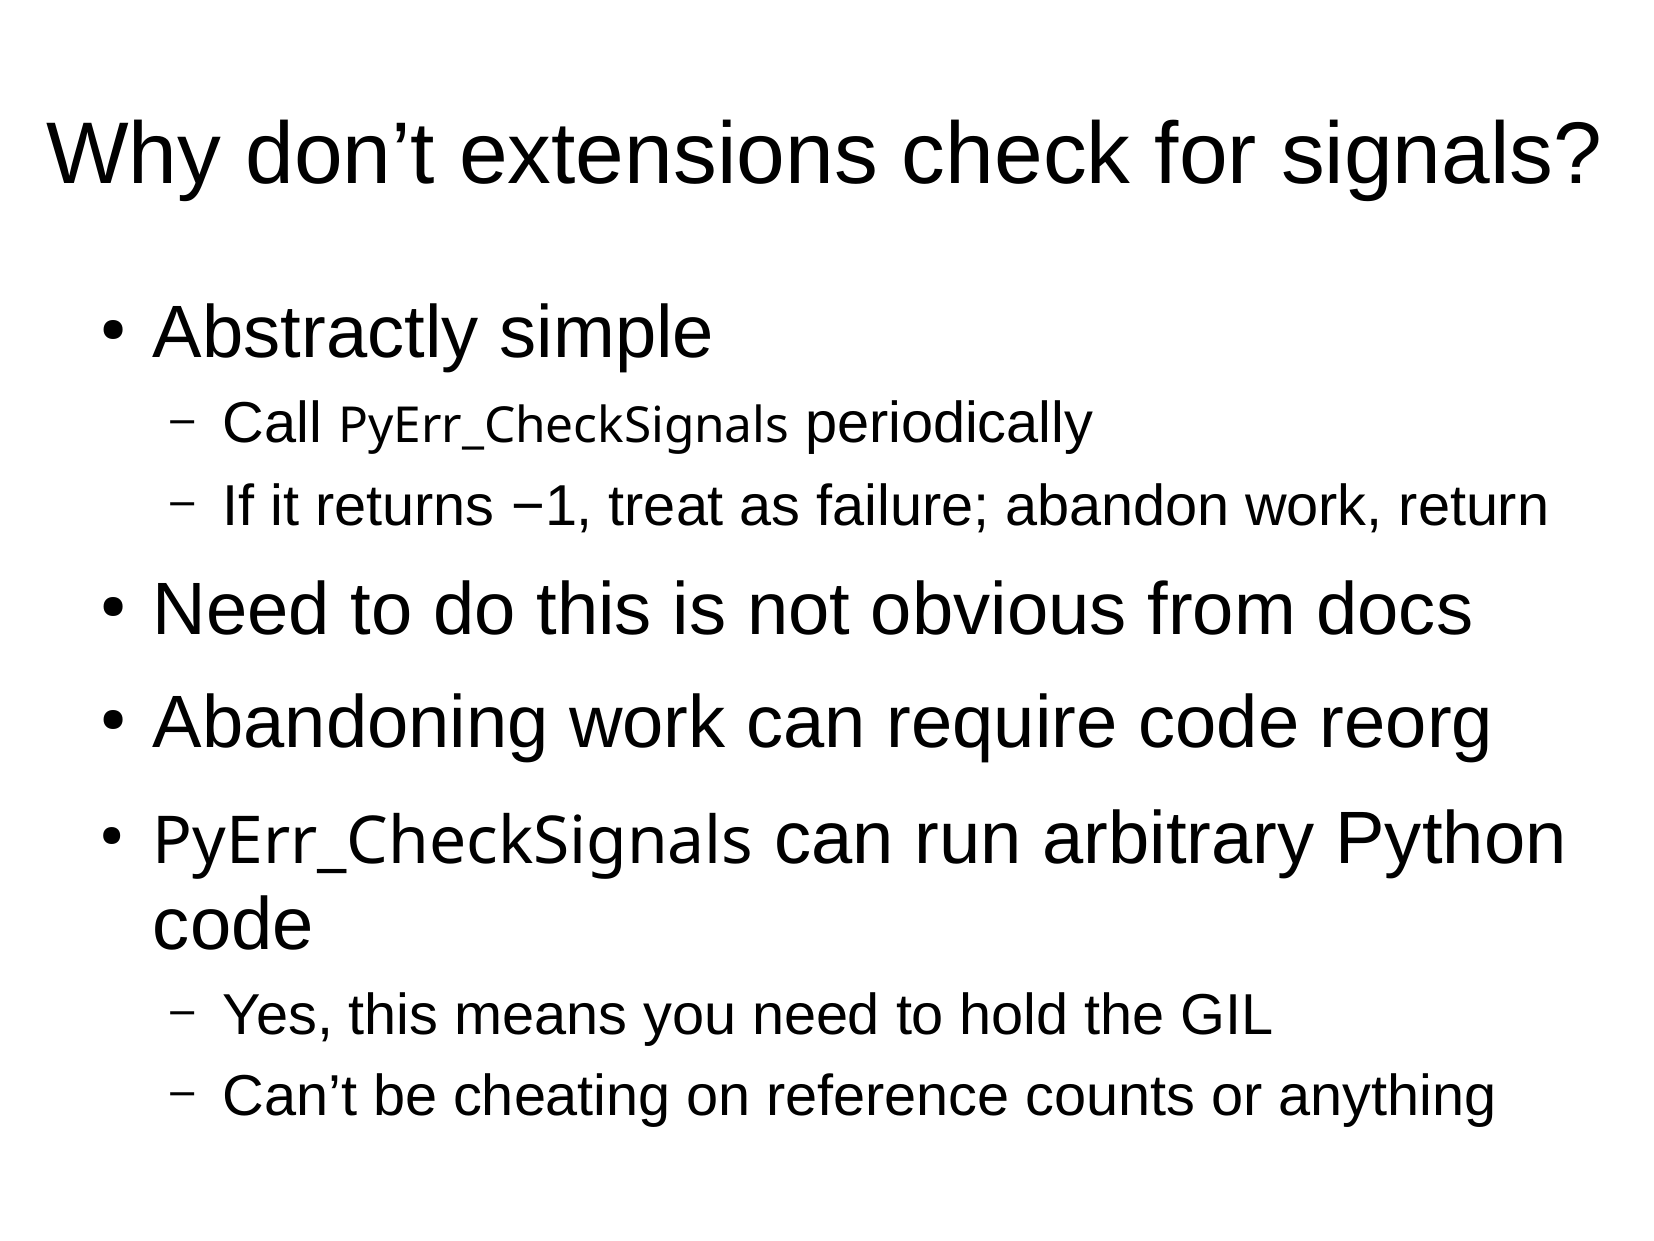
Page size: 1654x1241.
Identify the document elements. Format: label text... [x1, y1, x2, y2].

title Why don’t extensions check for signals? [0, 49, 1651, 257]
list Abstractly simple Call PyErr_CheckSignals periodically If it returns −1, treat as failure; abandon work, return Need to do this is not obvious from docs Abandoning work can require code reorg PyErr_CheckSignals can run arbitrary Python code Yes, this means you need to hold the GIL Can’t be cheating on reference counts or anything [82, 290, 1571, 1201]
